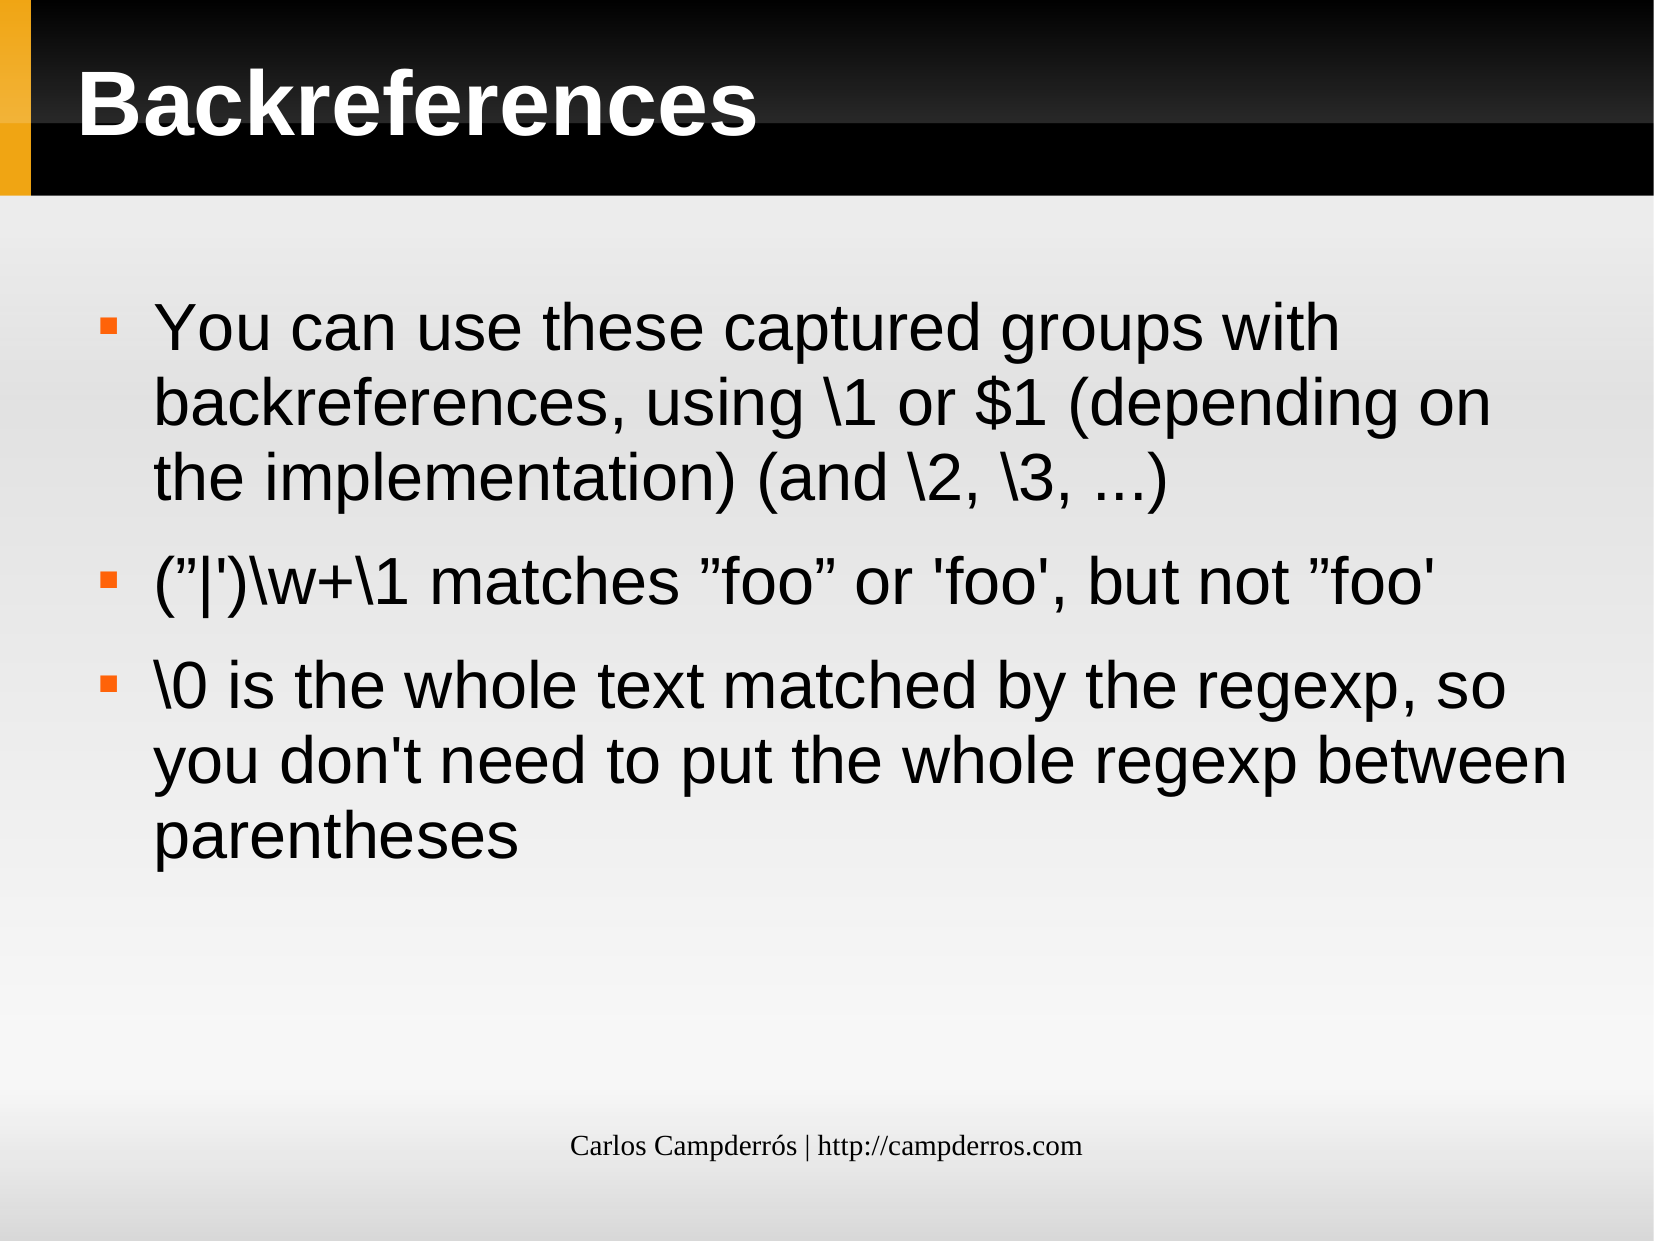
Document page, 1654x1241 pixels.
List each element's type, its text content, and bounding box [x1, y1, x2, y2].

list You can use these captured groups with backreferences, using \1 or $1 (depending on the implementation) (and \2, \3, ...) (”|')\w+\1 matches ”foo” or 'foo', but not ”foo' \0 is the whole text matched by the regexp, so you don't need to put the whole regexp between parentheses [82, 290, 1571, 1109]
picture [0, 0, 1654, 1241]
title Backreferences [76, 0, 1565, 208]
